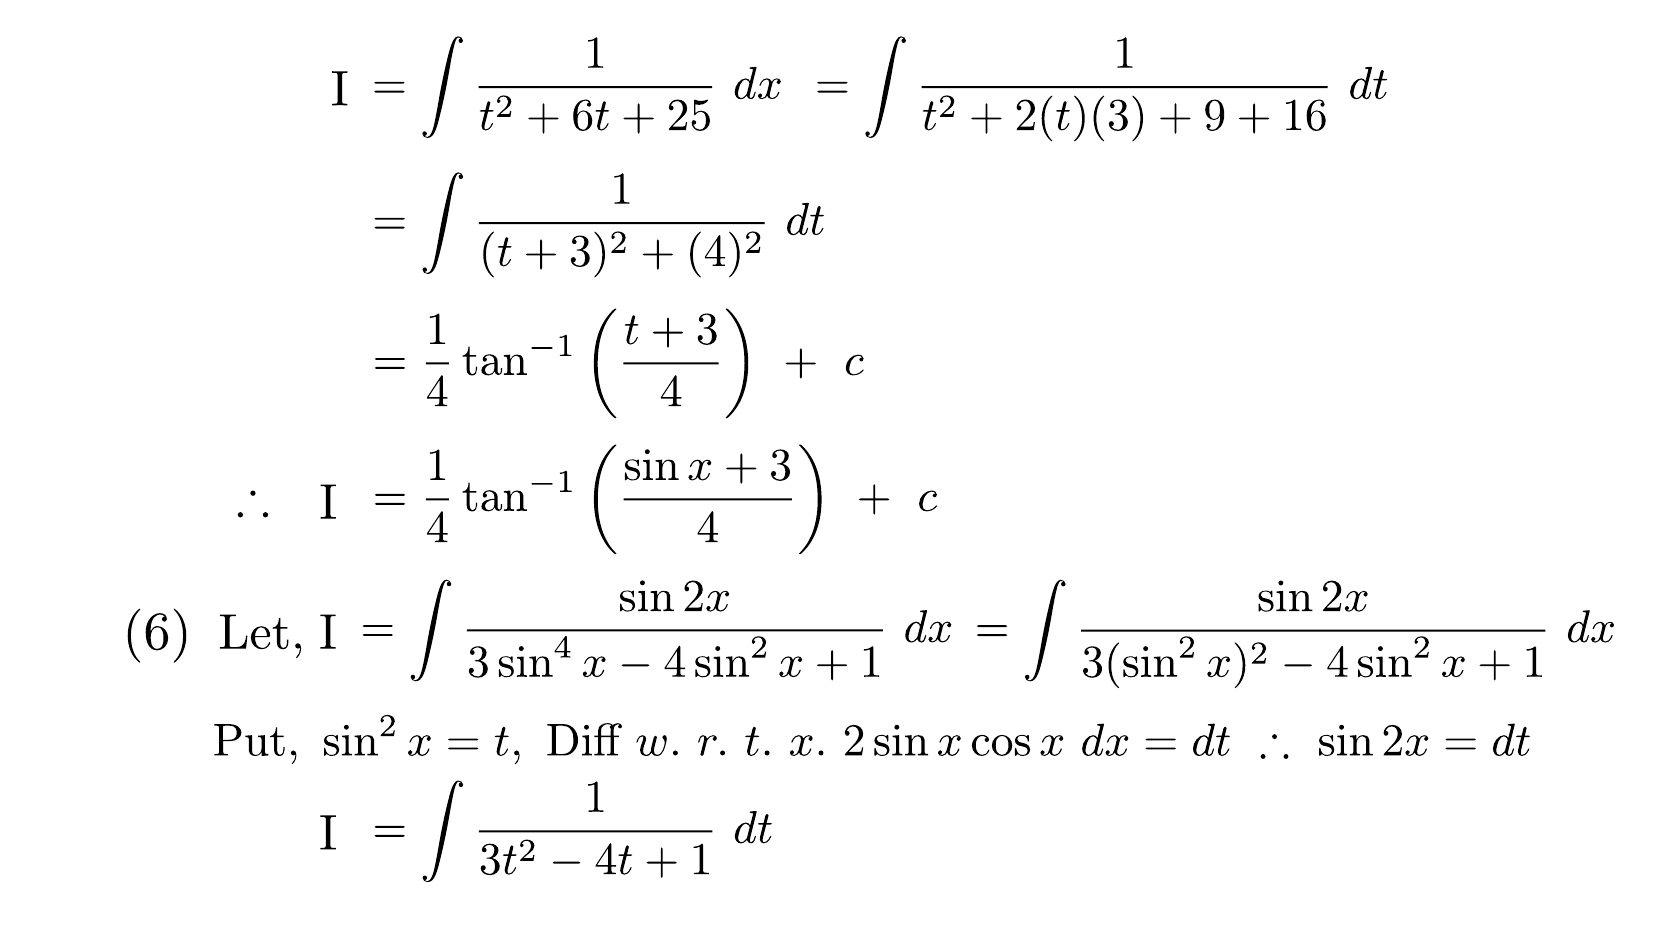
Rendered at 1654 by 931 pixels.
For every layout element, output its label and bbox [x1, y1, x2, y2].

text_box [219, 614, 302, 659]
title [47, 36, 1607, 898]
text_box [374, 308, 864, 419]
text_box [362, 579, 952, 682]
text_box [816, 36, 1388, 142]
text_box [332, 71, 348, 106]
text_box [320, 614, 336, 649]
text_box [237, 490, 269, 518]
text_box [374, 444, 938, 555]
text_box [125, 608, 187, 663]
text_box [976, 579, 1615, 689]
text_box [320, 815, 336, 850]
text_box [320, 484, 336, 519]
text_box [374, 172, 825, 278]
text_box [214, 714, 1531, 765]
text_box [374, 780, 772, 883]
text_box [373, 36, 781, 138]
